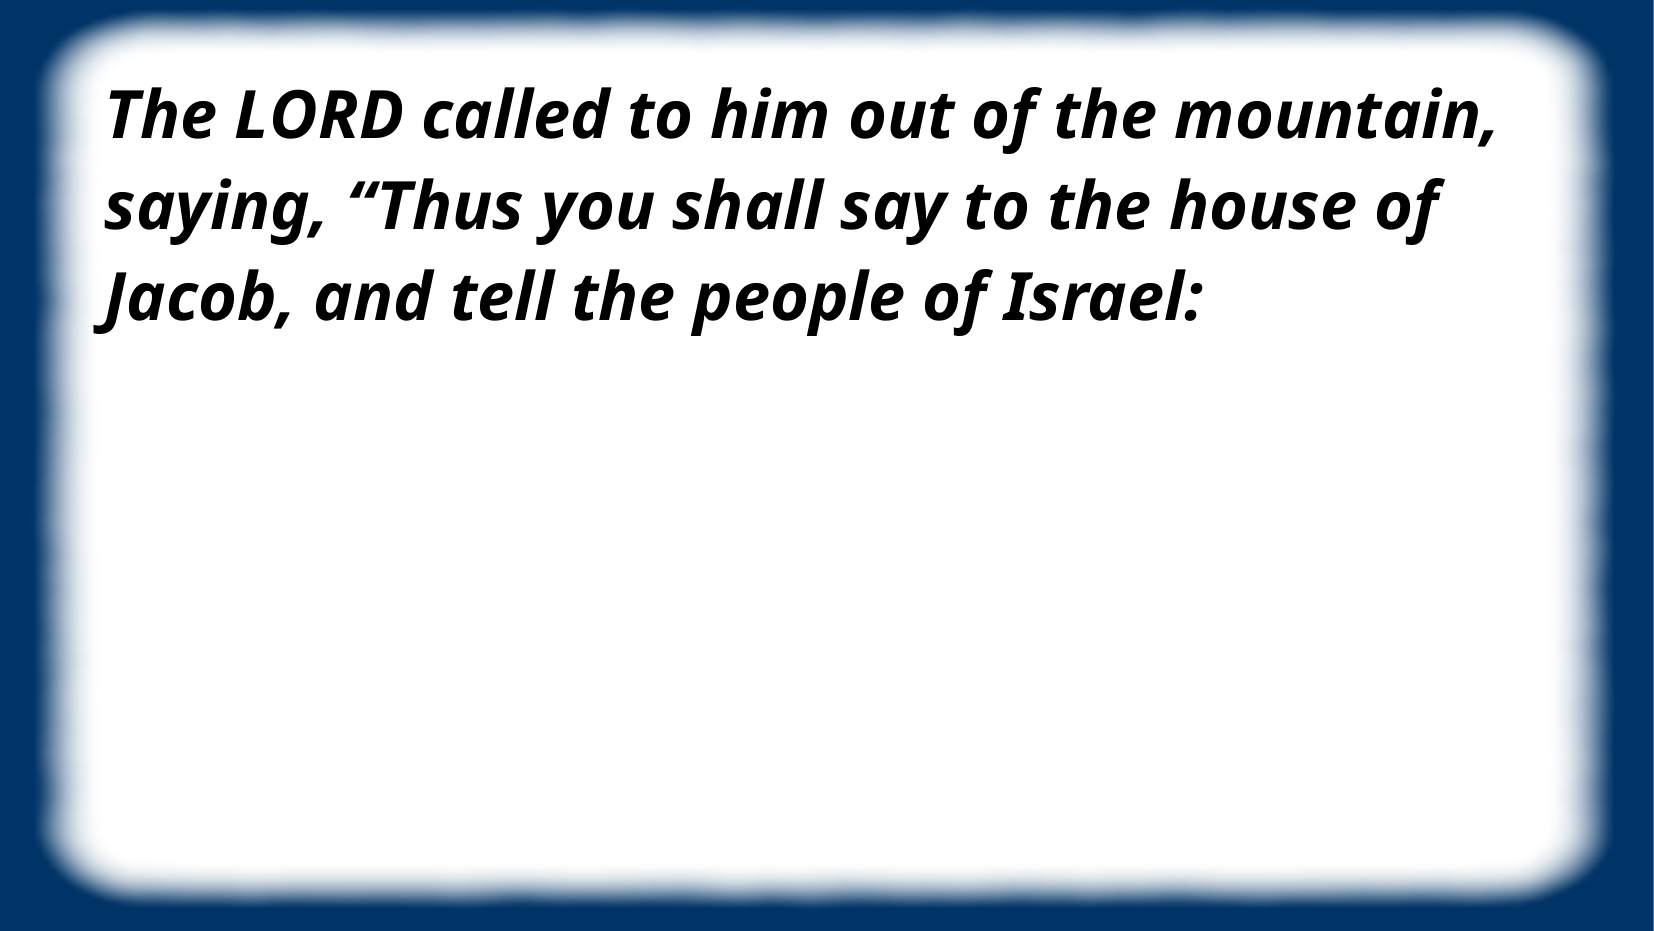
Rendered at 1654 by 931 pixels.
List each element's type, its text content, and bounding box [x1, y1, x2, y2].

picture [0, 0, 1654, 931]
text_box The LORD called to him out of the mountain, saying, “Thus you shall say to the house of Jacob, and tell the people of Israel: [90, 60, 1546, 342]
